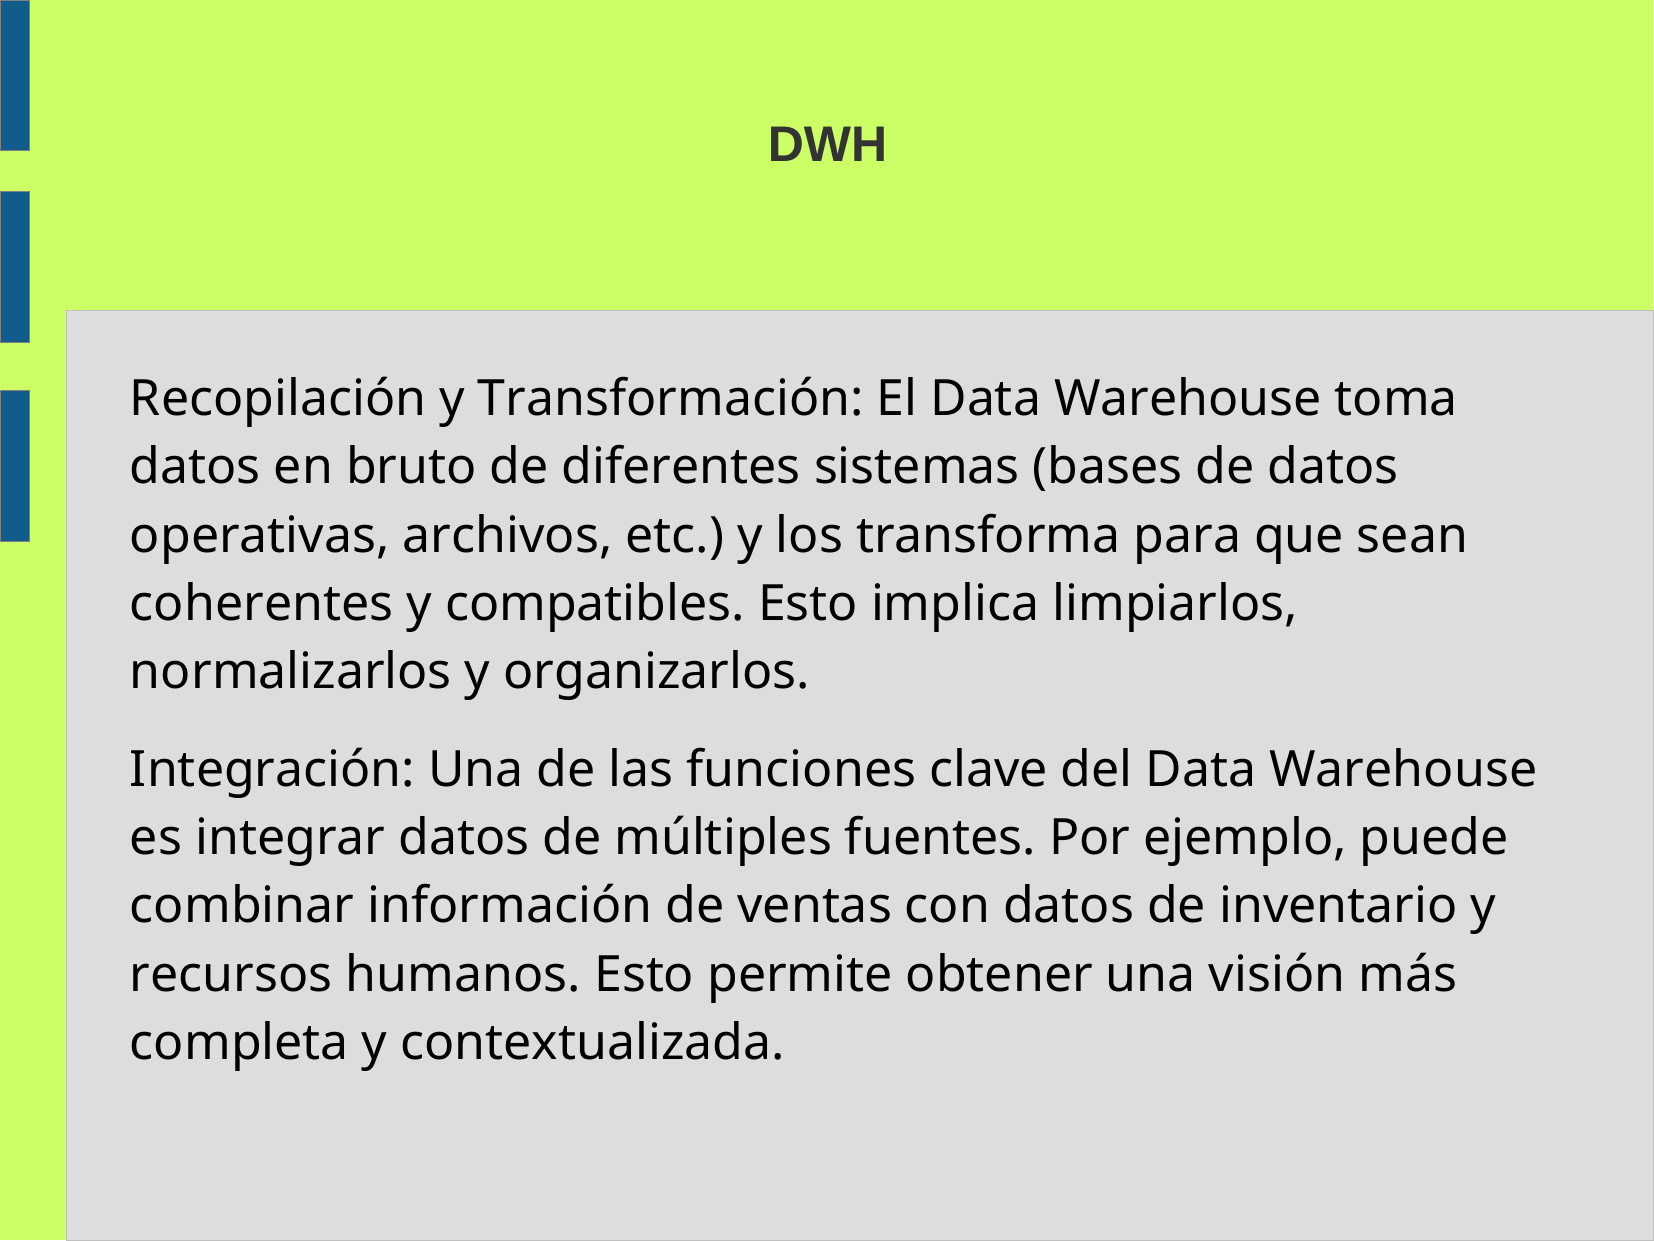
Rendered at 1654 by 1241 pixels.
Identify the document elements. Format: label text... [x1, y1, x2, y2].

title DWH [121, 40, 1534, 249]
list Recopilación y Transformación: El Data Warehouse toma datos en bruto de diferentes sistemas (bases de datos operativas, archivos, etc.) y los transforma para que sean coherentes y compatibles. Esto implica limpiarlos, normalizarlos y organizarlos. Integración: Una de las funciones clave del Data Warehouse es integrar datos de múltiples fuentes. Por ejemplo, puede combinar información de ventas con datos de inventario y recursos humanos. Esto permite obtener una visión más completa y contextualizada. [129, 306, 1542, 1205]
